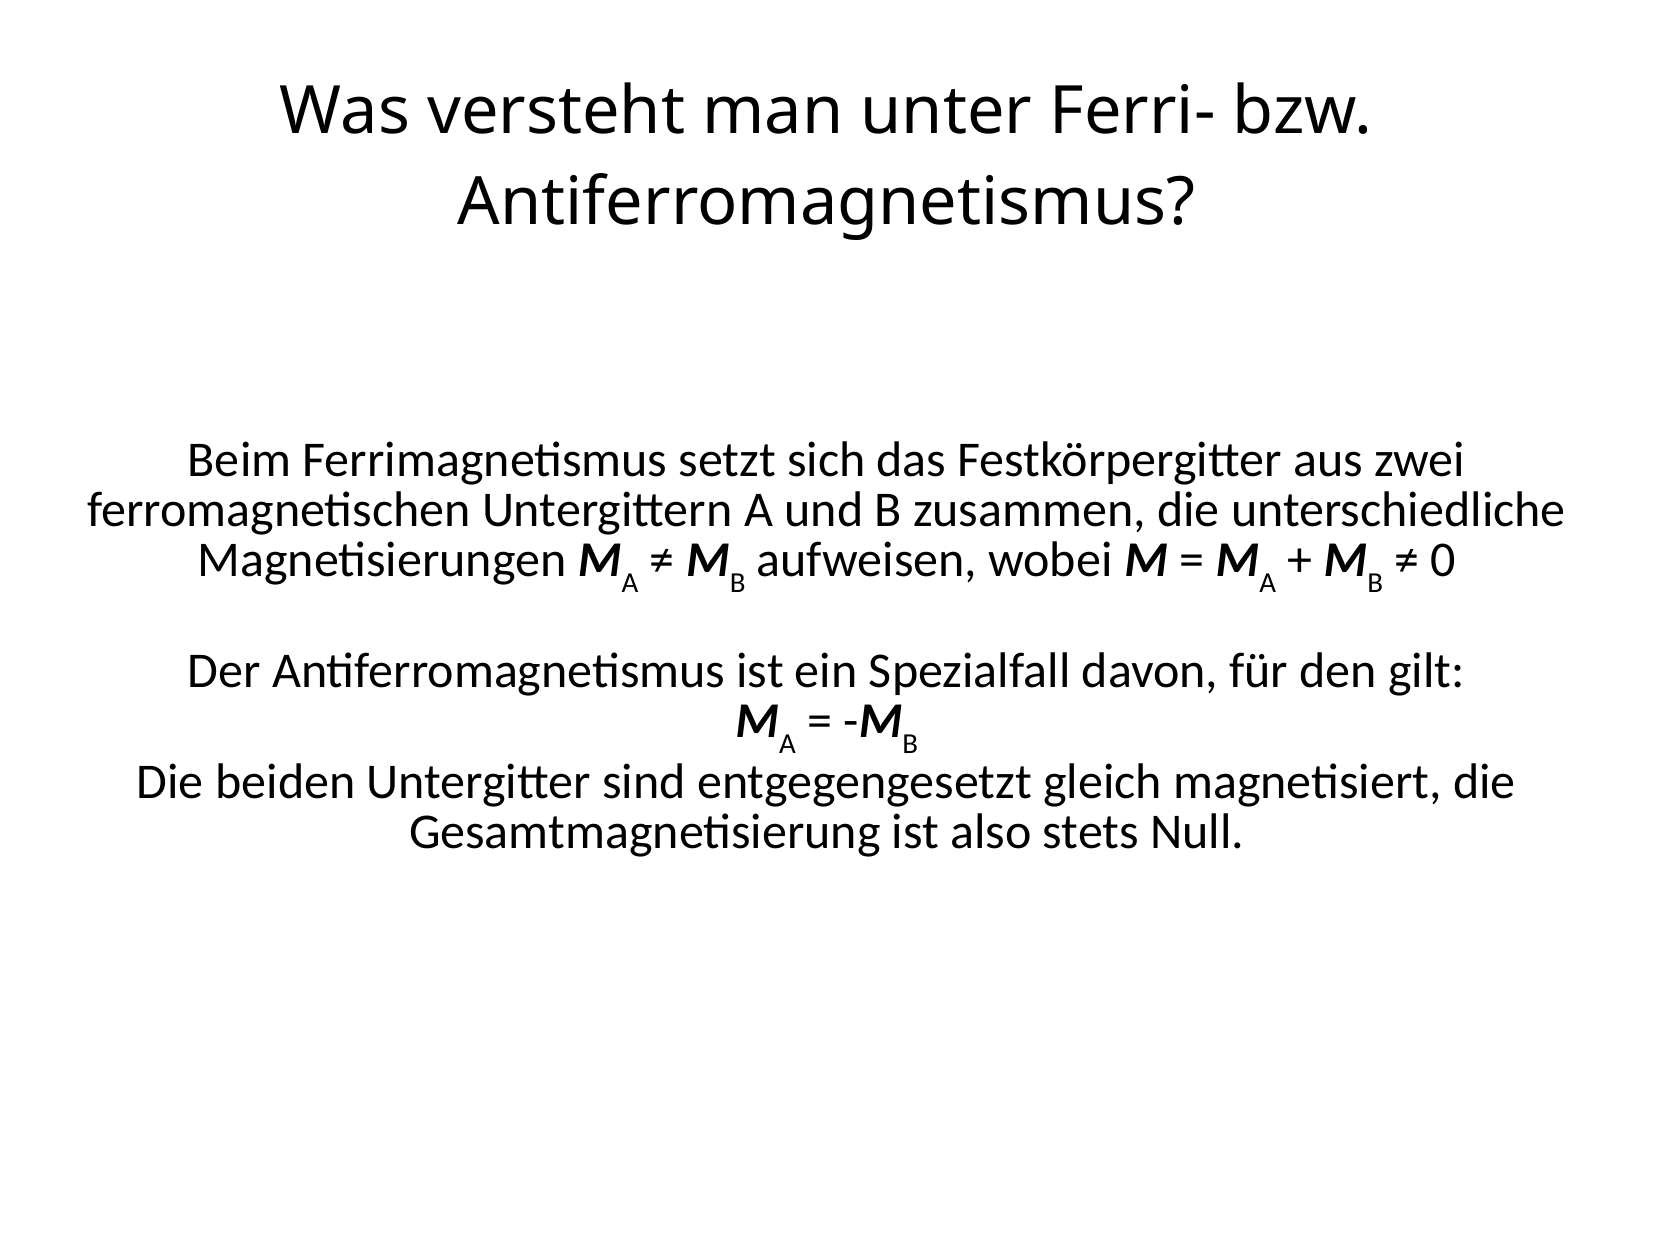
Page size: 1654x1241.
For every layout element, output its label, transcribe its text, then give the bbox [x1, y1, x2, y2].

title Was versteht man unter Ferri- bzw. Antiferromagnetismus? [82, 49, 1571, 257]
subtitle Beim Ferrimagnetismus setzt sich das Festkörpergitter aus zwei ferromagnetischen Untergittern A und B zusammen, die unterschiedliche Magnetisierungen MA ≠ MB aufweisen, wobei M = MA + MB ≠ 0 Der Antiferromagnetismus ist ein Spezialfall davon, für den gilt: MA = -MB Die beiden Untergitter sind entgegengesetzt gleich magnetisiert, die Gesamtmagnetisierung ist also stets Null. [82, 290, 1571, 1010]
